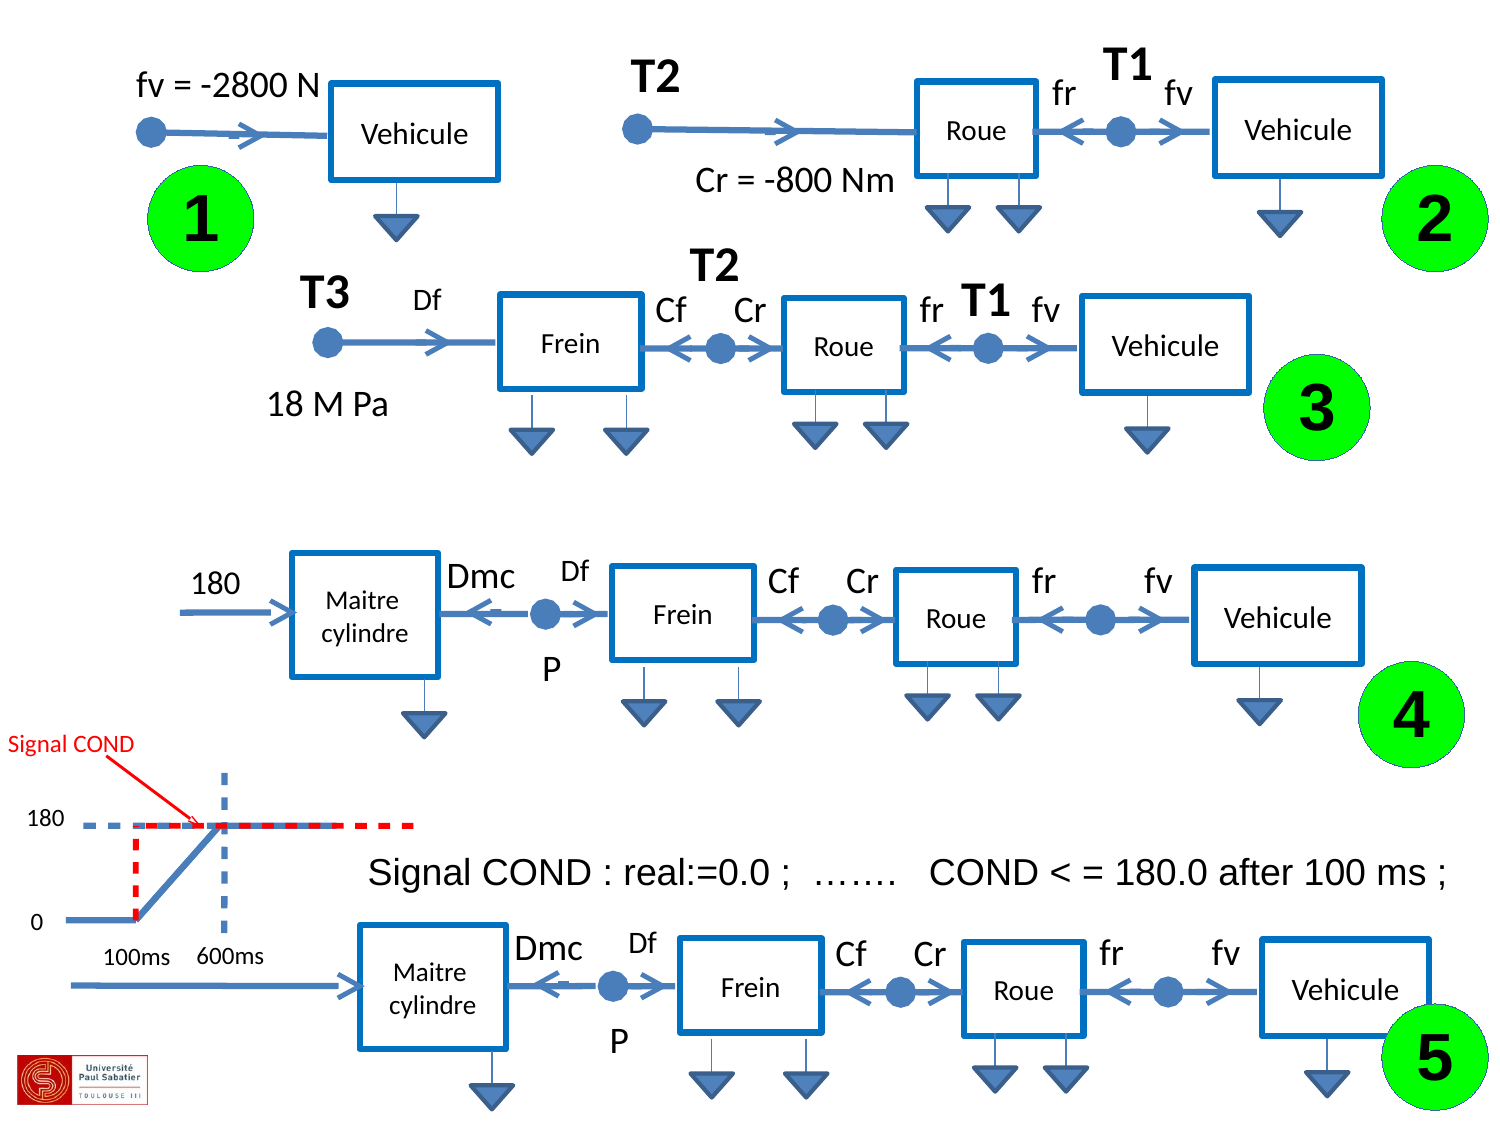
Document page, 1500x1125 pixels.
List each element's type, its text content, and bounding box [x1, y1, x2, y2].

text_box Df [537, 543, 613, 596]
text_box Df [390, 271, 465, 324]
text_box Vehicule [1262, 939, 1430, 1037]
text_box Frein [499, 294, 642, 389]
text_box T2 [614, 47, 697, 138]
picture [17, 1055, 148, 1105]
text_box [1238, 700, 1281, 725]
text_box [864, 423, 908, 448]
text_box 180 [132, 553, 298, 609]
text_box T3 [283, 264, 367, 367]
text_box [690, 1073, 734, 1098]
text_box 18 M Pa [250, 371, 404, 432]
text_box Vehicule [1082, 295, 1250, 393]
text_box [717, 701, 760, 726]
text_box Cf [746, 549, 821, 609]
text_box Vehicule [1214, 79, 1382, 176]
text_box Cr [756, 277, 788, 338]
text_box fr [1027, 60, 1086, 121]
text_box T2 [673, 236, 756, 339]
text_box Frein [679, 938, 822, 1033]
text_box [375, 216, 418, 241]
text_box P [527, 636, 577, 697]
text_box [1126, 428, 1169, 453]
text_box Cf [813, 921, 889, 982]
text_box fr [1006, 548, 1082, 609]
text_box [973, 1067, 1017, 1092]
text_box Frein [612, 566, 754, 661]
text_box fv [1170, 60, 1217, 121]
text_box [977, 695, 1020, 720]
text_box [510, 429, 554, 454]
text_box 0 [15, 897, 59, 943]
text_box Cf [633, 277, 673, 338]
text_box fr [894, 277, 944, 338]
text_box 600ms [181, 932, 280, 978]
text_box T1 [944, 271, 1028, 362]
text_box fv = -2800 N [90, 53, 367, 113]
text_box Cr = -800 Nm [645, 147, 945, 208]
text_box Signal COND [0, 720, 150, 766]
text_box fv [1188, 921, 1264, 981]
text_box Maitre cylindre [292, 552, 439, 678]
text_box Cr [892, 921, 968, 982]
text_box 180 [11, 793, 80, 839]
text_box [604, 429, 648, 454]
text_box [402, 713, 446, 738]
text_box [784, 1073, 828, 1098]
text_box [1044, 1067, 1088, 1092]
text_box [906, 695, 949, 720]
text_box [470, 1085, 514, 1110]
text_box [997, 207, 1041, 232]
text_box [1258, 212, 1302, 237]
text_box Vehicule [1194, 567, 1362, 665]
text_box 4 [1358, 661, 1465, 768]
text_box Vehicule [331, 83, 499, 181]
text_box [1305, 1072, 1349, 1097]
text_box Roue [896, 569, 1016, 664]
text_box fr [1074, 921, 1149, 981]
text_box 5 [1381, 1003, 1489, 1111]
text_box Signal COND : real:=0.0 ; ……. COND < = 180.0 after 100 ms ; [342, 844, 1464, 902]
text_box P [594, 1009, 644, 1069]
text_box fv [1121, 548, 1196, 609]
text_box Roue [963, 941, 1084, 1036]
text_box Roue [916, 81, 1037, 176]
text_box 1 [147, 165, 254, 272]
text_box Cr [825, 549, 900, 609]
text_box [927, 207, 970, 232]
text_box T1 [1086, 35, 1170, 126]
text_box [793, 423, 837, 448]
text_box Dmc [489, 915, 608, 976]
text_box fv [1028, 277, 1084, 338]
text_box Dmc [422, 543, 541, 604]
text_box Df [605, 915, 680, 968]
text_box [622, 701, 666, 726]
text_box Cf [660, 301, 673, 319]
text_box Roue [783, 298, 904, 393]
text_box 100ms [87, 933, 181, 978]
text_box 2 [1381, 165, 1489, 272]
text_box Maitre cylindre [359, 925, 506, 1050]
text_box 3 [1263, 354, 1371, 461]
